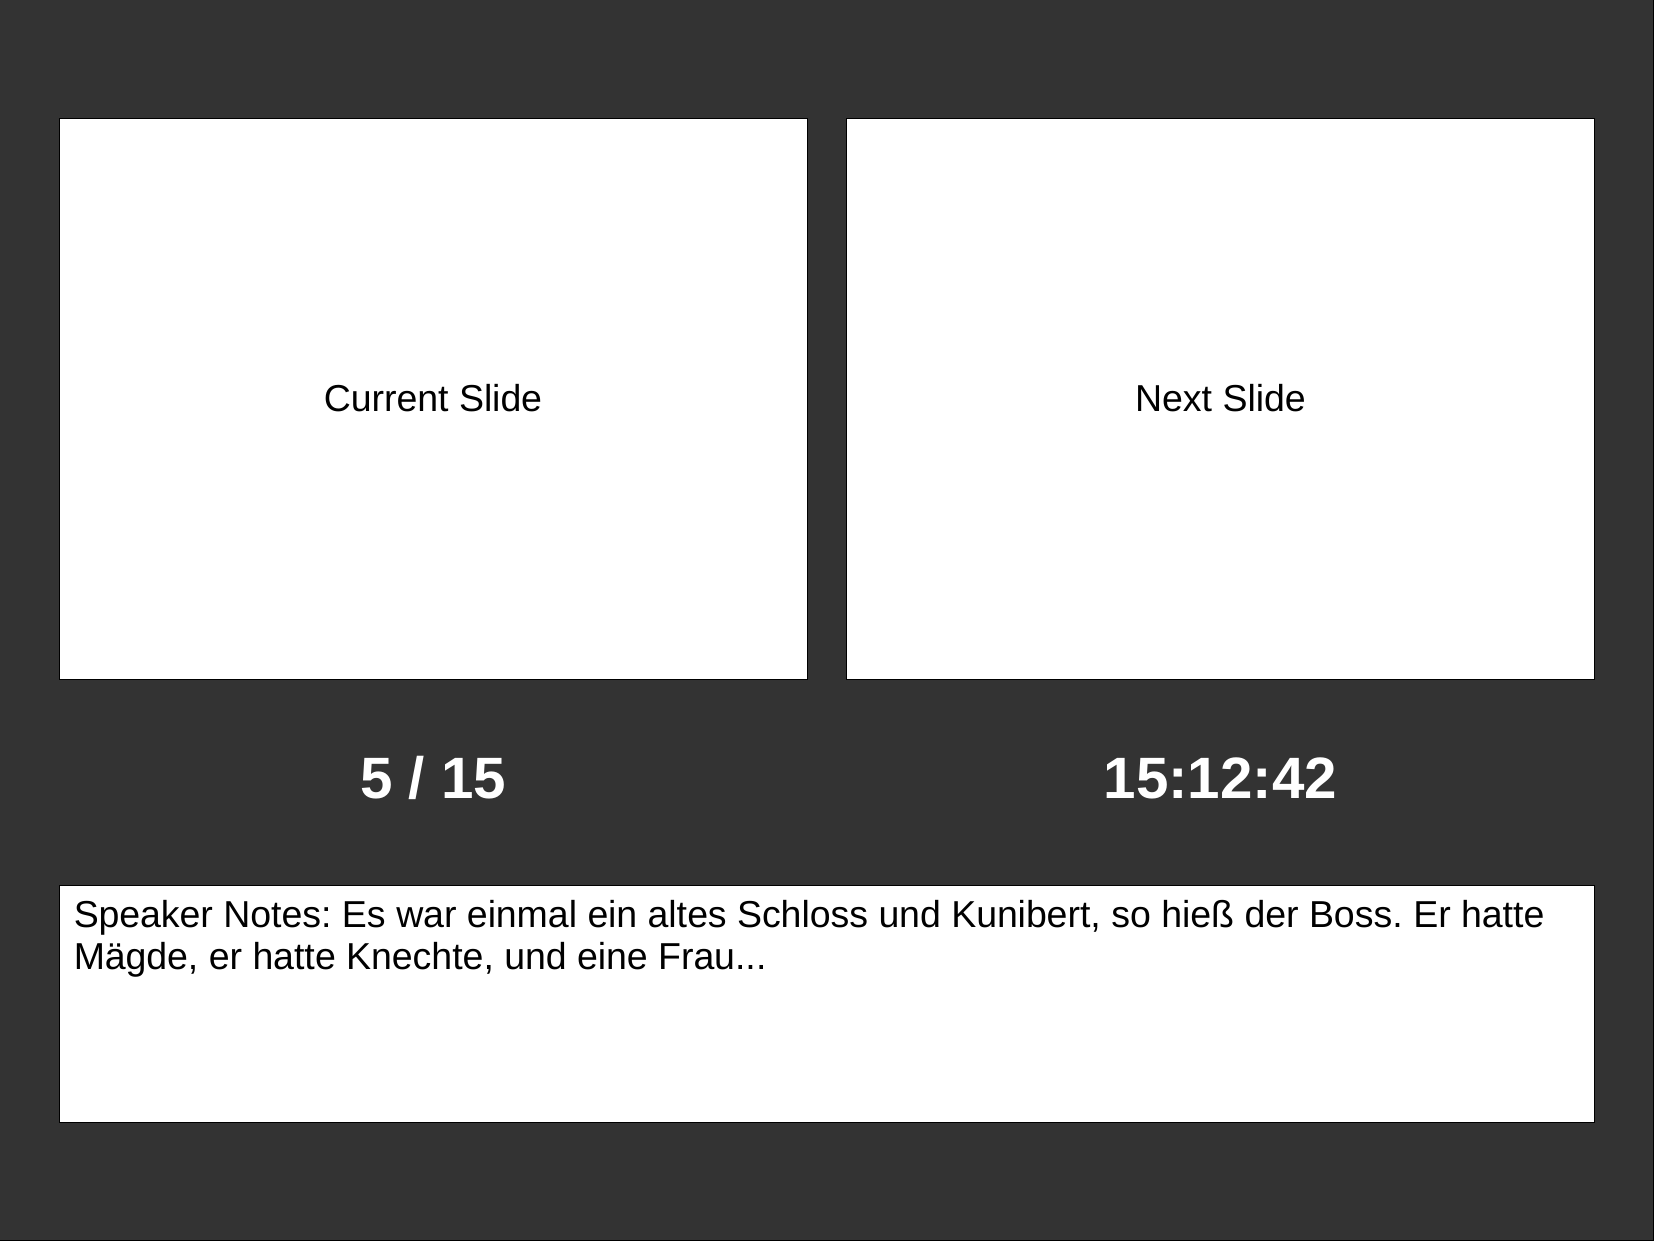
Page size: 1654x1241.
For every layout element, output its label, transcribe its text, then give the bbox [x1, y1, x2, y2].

text_box [0, 0, 1654, 1241]
text_box 5 / 15 [255, 738, 611, 827]
text_box Next Slide [846, 118, 1595, 680]
text_box Current Slide [59, 118, 808, 680]
text_box 15:12:42 [1043, 738, 1398, 827]
text_box Speaker Notes: Es war einmal ein altes Schloss und Kunibert, so hieß der Boss. Er hatte Mägde, er hatte Knechte, und eine Frau... [59, 885, 1595, 1123]
